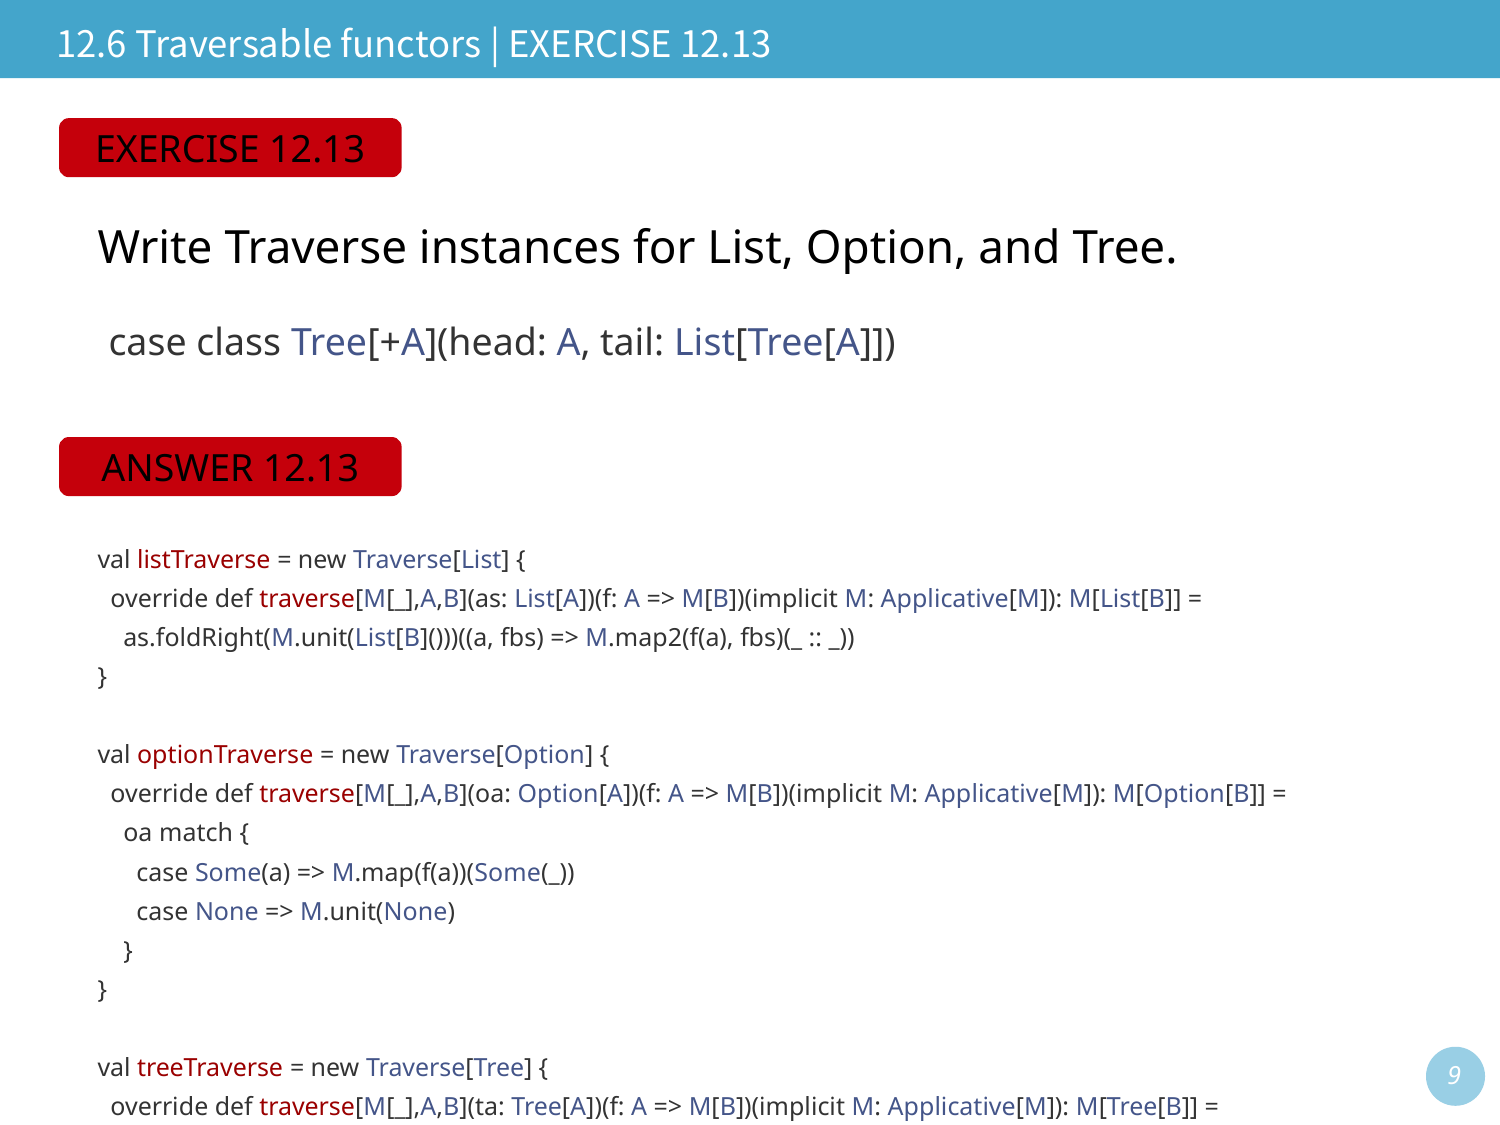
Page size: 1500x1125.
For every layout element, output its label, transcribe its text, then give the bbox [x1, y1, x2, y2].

text_box Write Traverse instances for List, Option, and Tree. [82, 206, 1477, 314]
slide_number <number> [1424, 1046, 1484, 1107]
text_box case class Tree[+A](head: A, tail: List[Tree[A]]) [93, 308, 1347, 402]
text_box ANSWER 12.13 [59, 437, 402, 497]
text_box EXERCISE 12.13 [59, 118, 402, 178]
text_box val listTraverse = new Traverse[List] { override def traverse[M[_],A,B](as: List[A])(f: A => M[B])(implicit M: Applicative[M]): M[List[B]] = as.foldRight(M.unit(List[B]()))((a, fbs) => M.map2(f(a), fbs)(_ :: _)) } val optionTraverse = new Traverse[Option] { override def traverse[M[_],A,B](oa: Option[A])(f: A => M[B])(implicit M: Applicative[M]): M[Option[B]] = oa match { case Some(a) => M.map(f(a))(Some(_)) case None => M.unit(None) } } val treeTraverse = new Traverse[Tree] { override def traverse[M[_],A,B](ta: Tree[A])(f: A => M[B])(implicit M: Applicative[M]): M[Tree[B]] = M.map2(f(ta.head), listTraverse.traverse(ta.tail)(a => traverse(a)(f)))(Tree(_, _)) } [82, 529, 1441, 1051]
title 12.6 Traversable functors | EXERCISE 12.13 [41, 7, 1392, 76]
